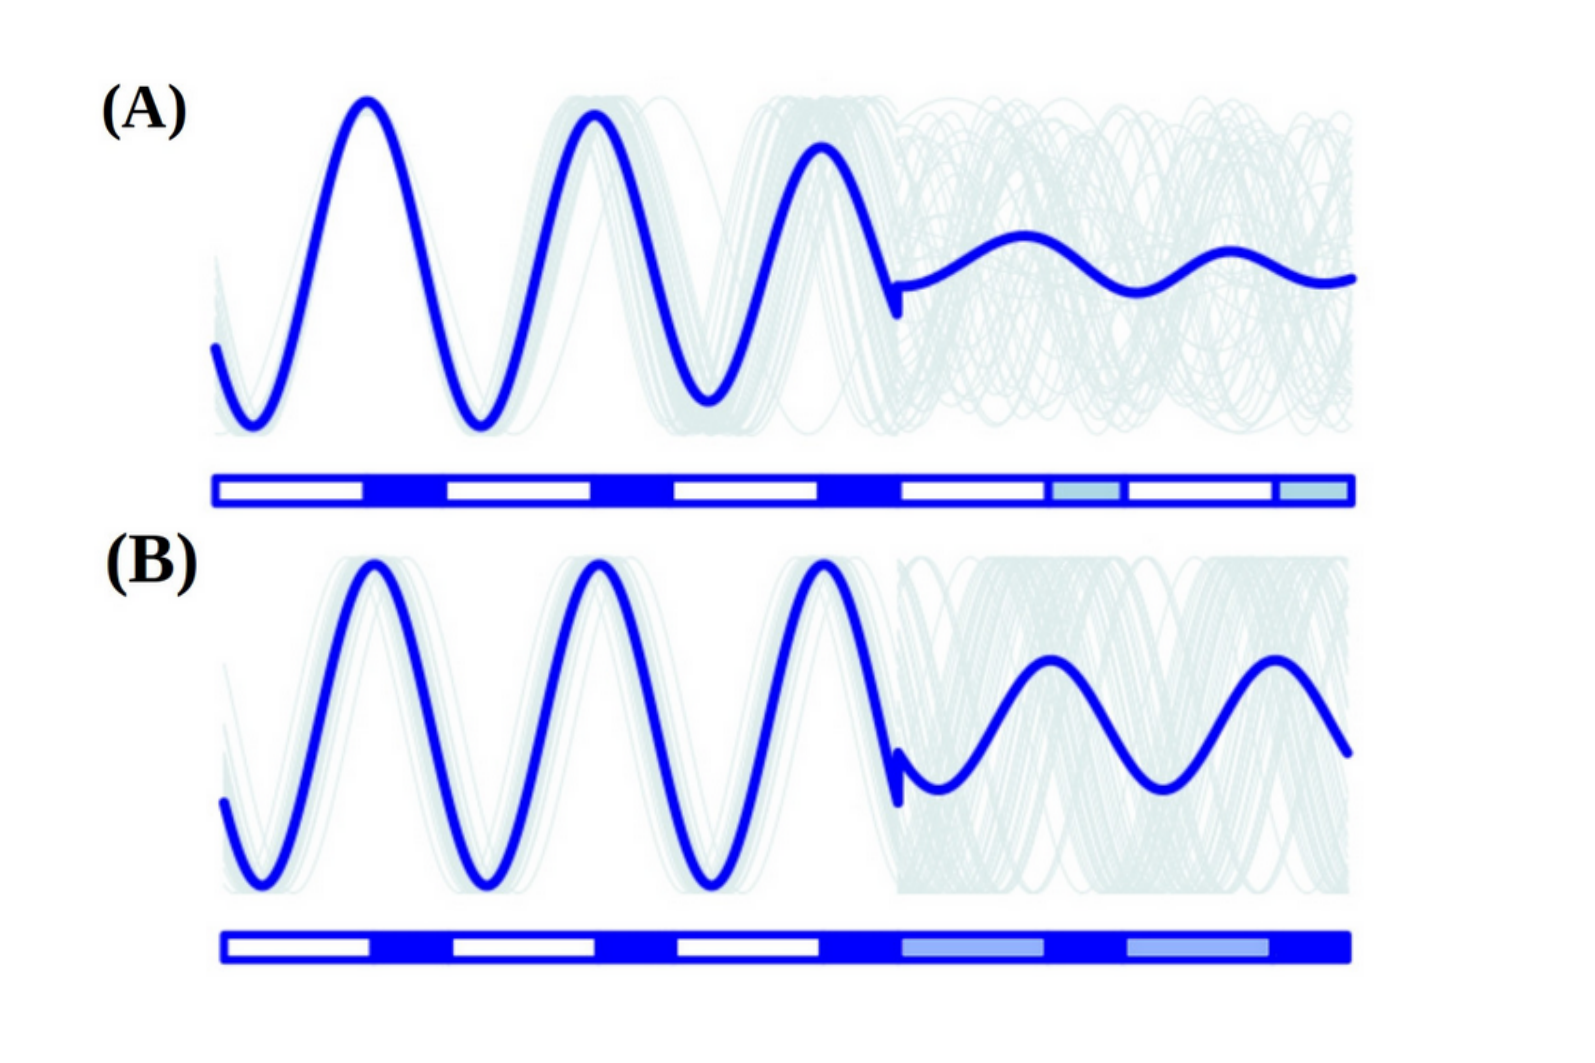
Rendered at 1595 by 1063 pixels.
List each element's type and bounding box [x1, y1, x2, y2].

picture [74, 59, 1387, 998]
